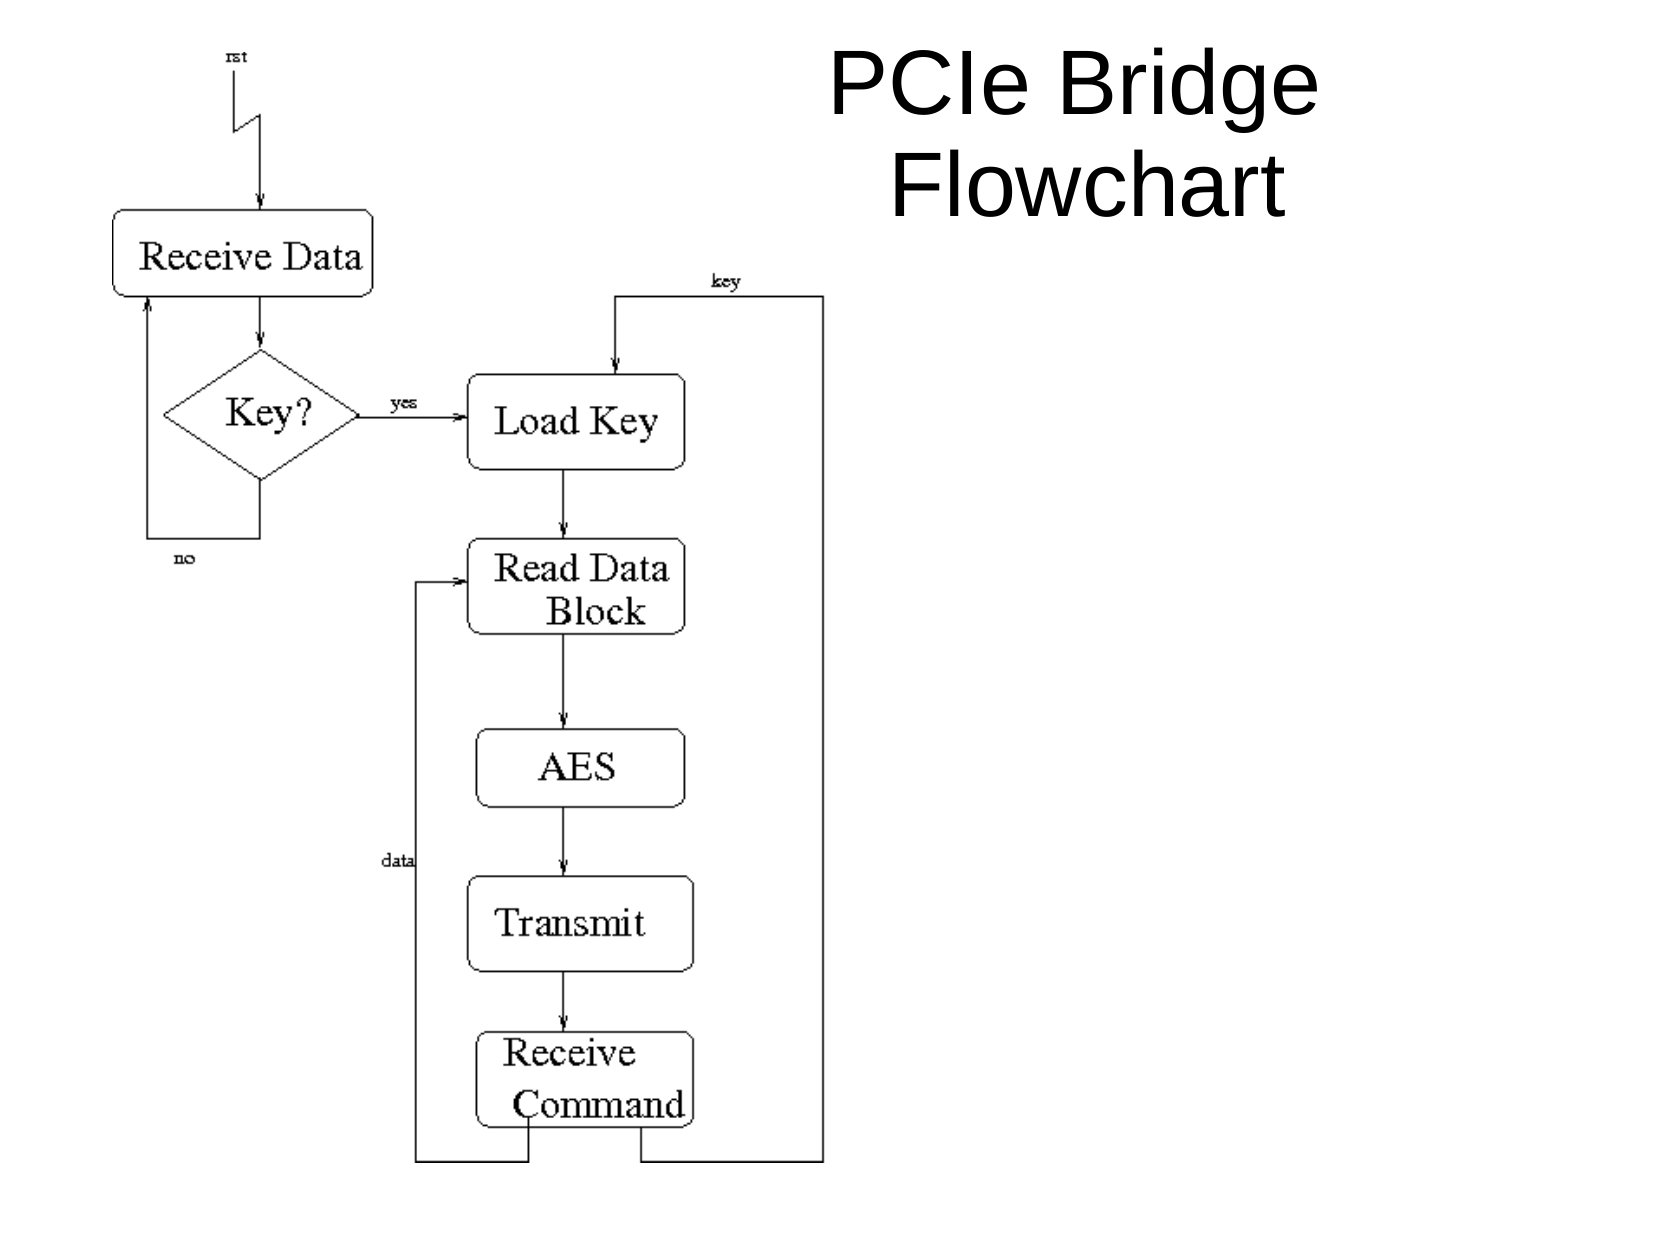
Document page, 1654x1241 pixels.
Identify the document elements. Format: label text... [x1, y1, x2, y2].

title PCIe Bridge Flowchart [600, 31, 1576, 237]
picture [112, 52, 826, 1163]
